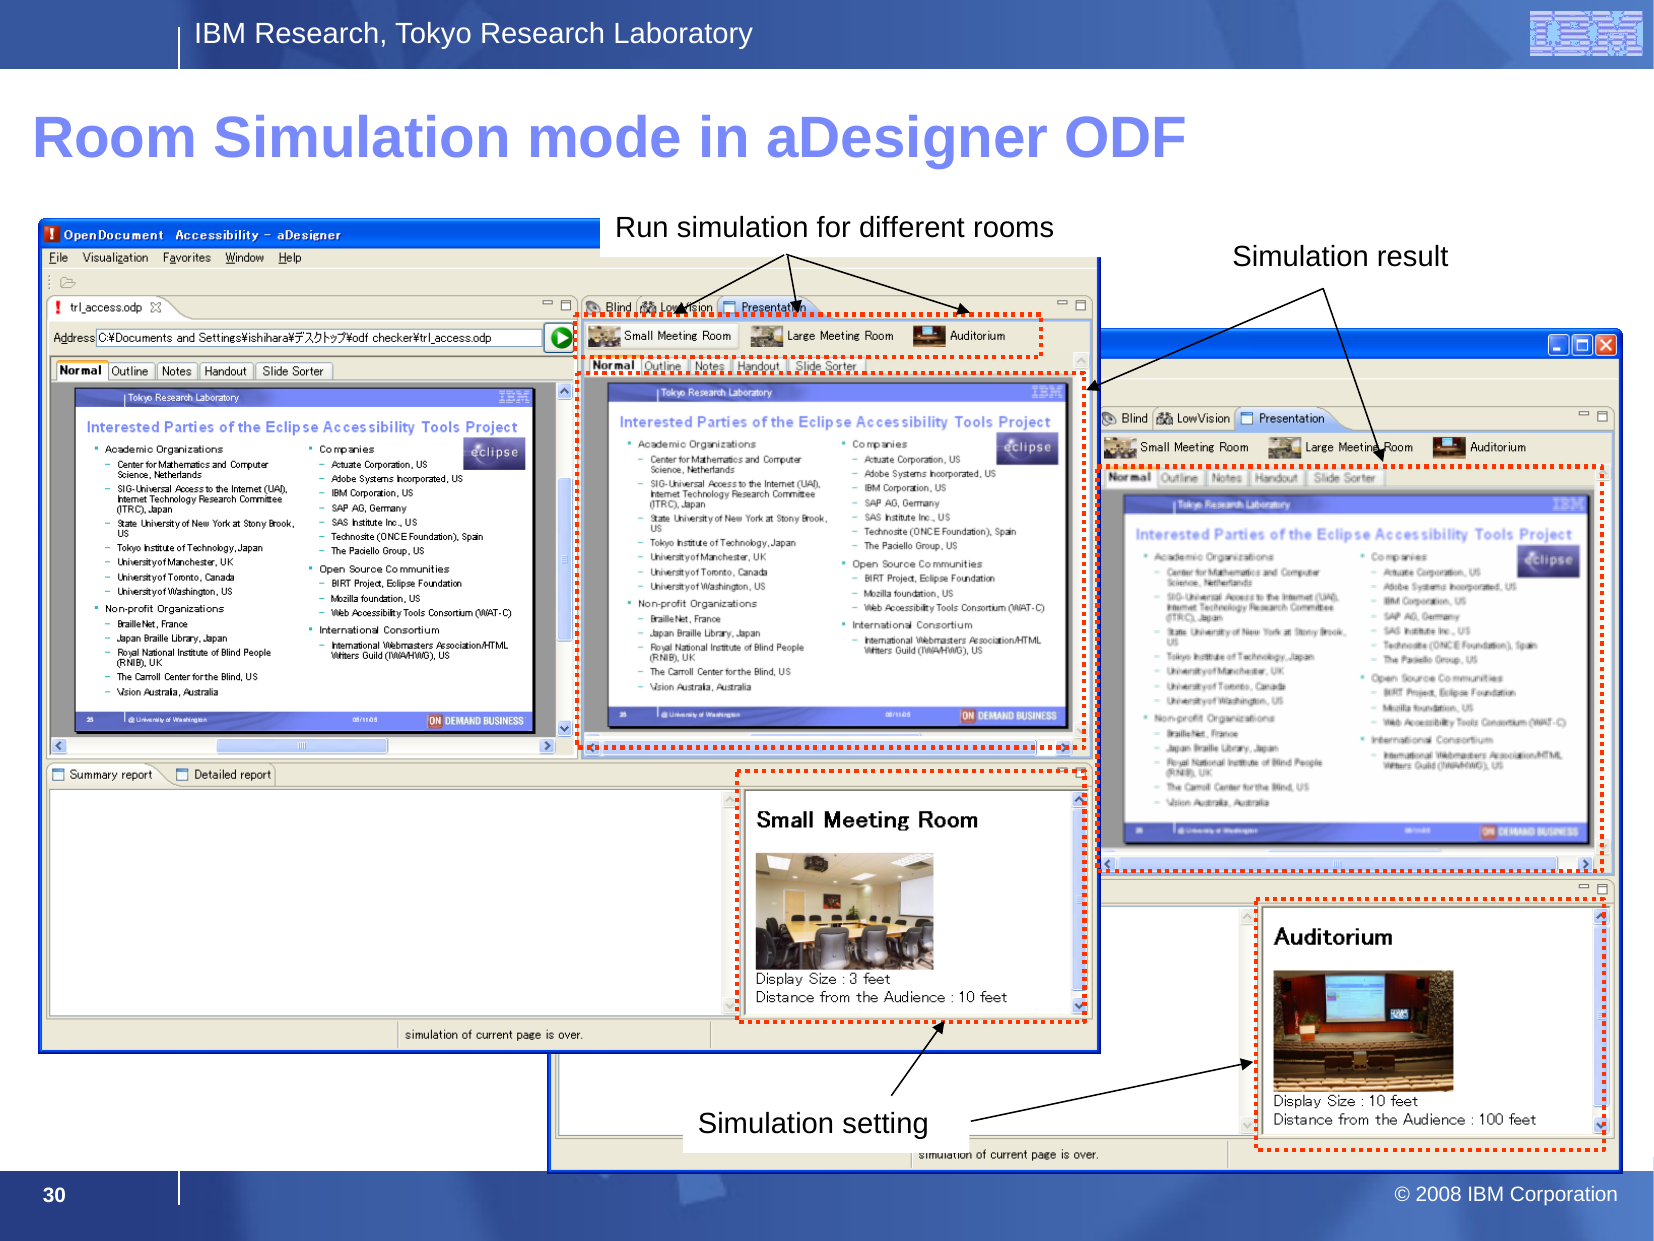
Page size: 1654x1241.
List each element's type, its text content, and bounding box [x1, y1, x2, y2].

title Room Simulation mode in aDesigner ODF [17, 87, 1620, 178]
text_box Simulation setting [682, 1097, 970, 1153]
text_box Run simulation for different rooms [600, 201, 1115, 258]
picture [38, 218, 1623, 1174]
picture [1530, 11, 1643, 56]
text_box Simulation result [1217, 230, 1488, 286]
